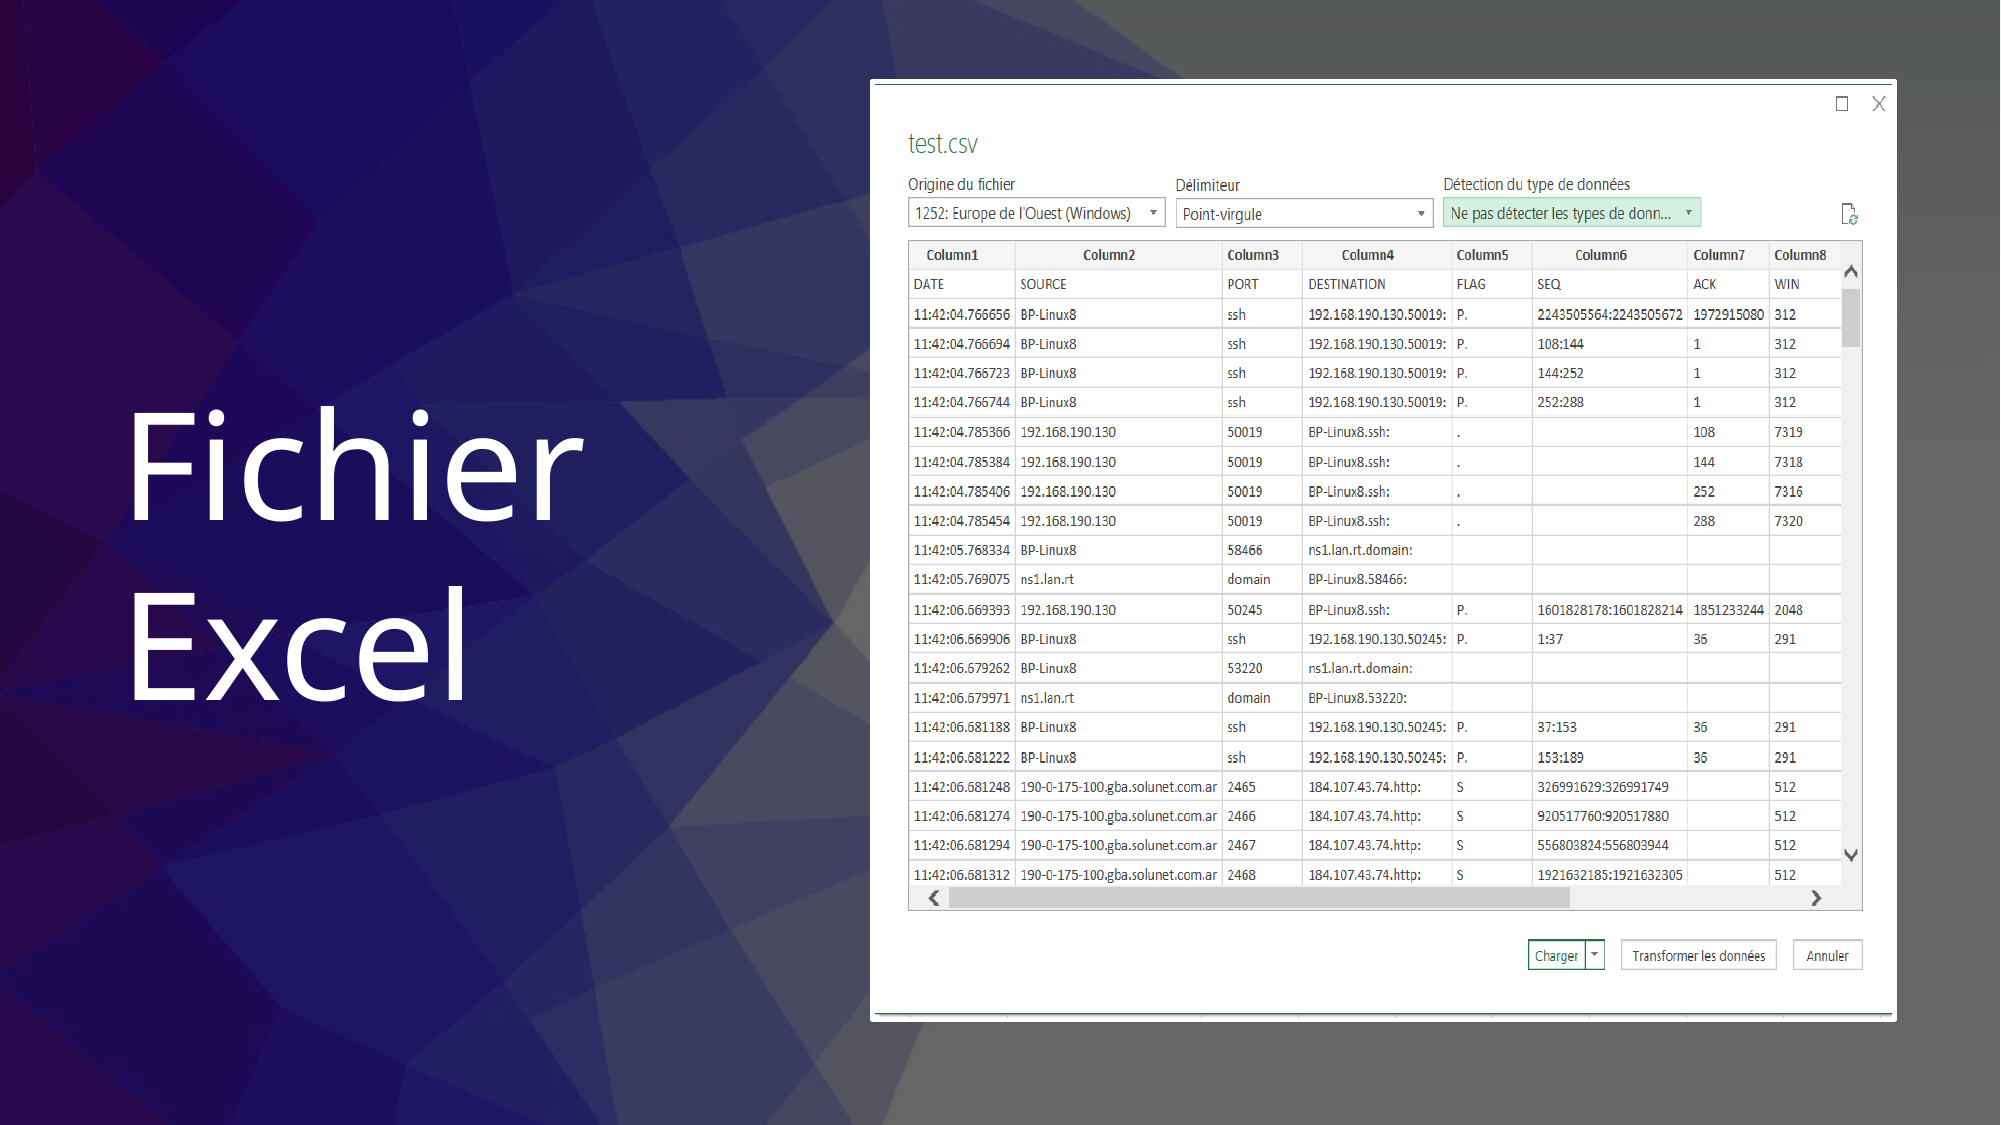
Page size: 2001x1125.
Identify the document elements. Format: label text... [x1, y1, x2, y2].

title Fichier Excel [105, 140, 766, 962]
picture [0, 0, 2000, 1125]
